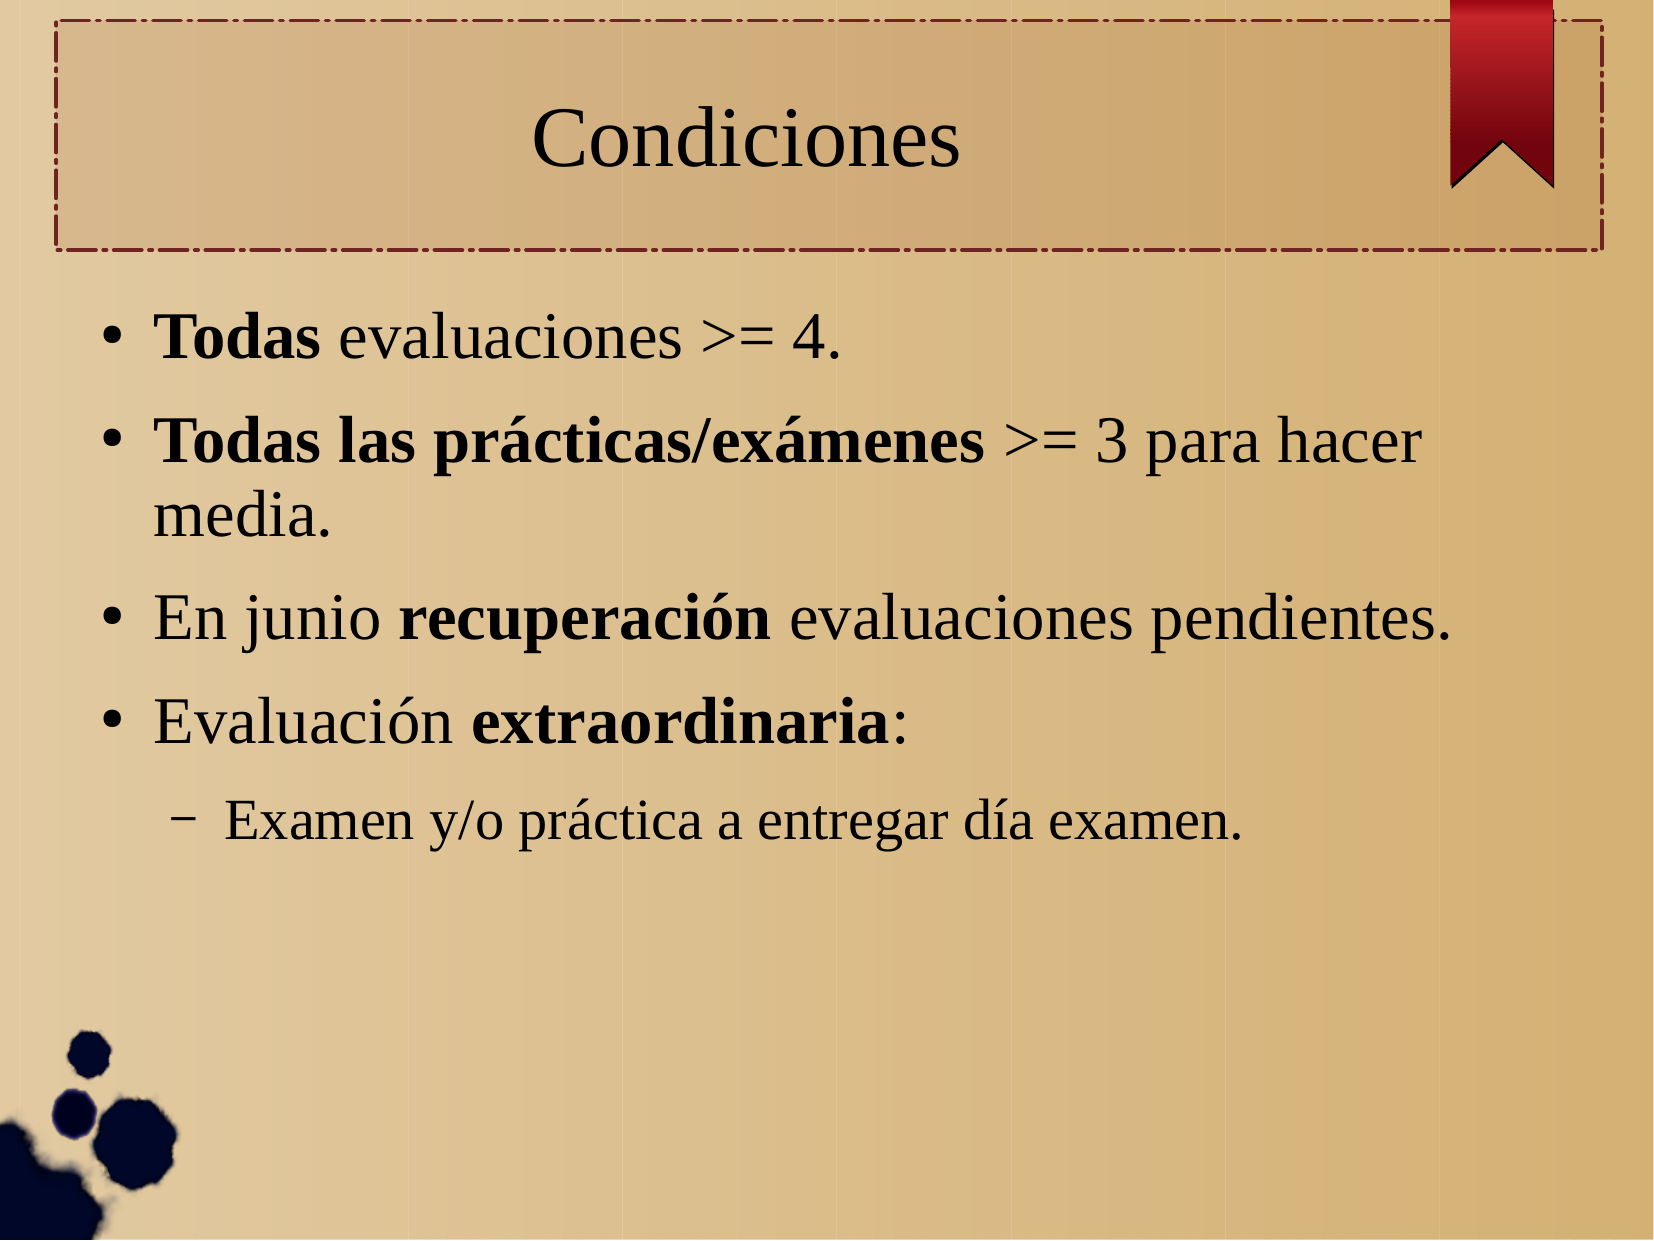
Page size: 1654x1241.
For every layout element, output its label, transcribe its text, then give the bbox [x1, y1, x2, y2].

title Condiciones [82, 47, 1412, 229]
list Todas evaluaciones >= 4. Todas las prácticas/exámenes >= 3 para hacer media. En junio recuperación evaluaciones pendientes. Evaluación extraordinaria: Examen y/o práctica a entregar día examen. [82, 299, 1571, 1019]
